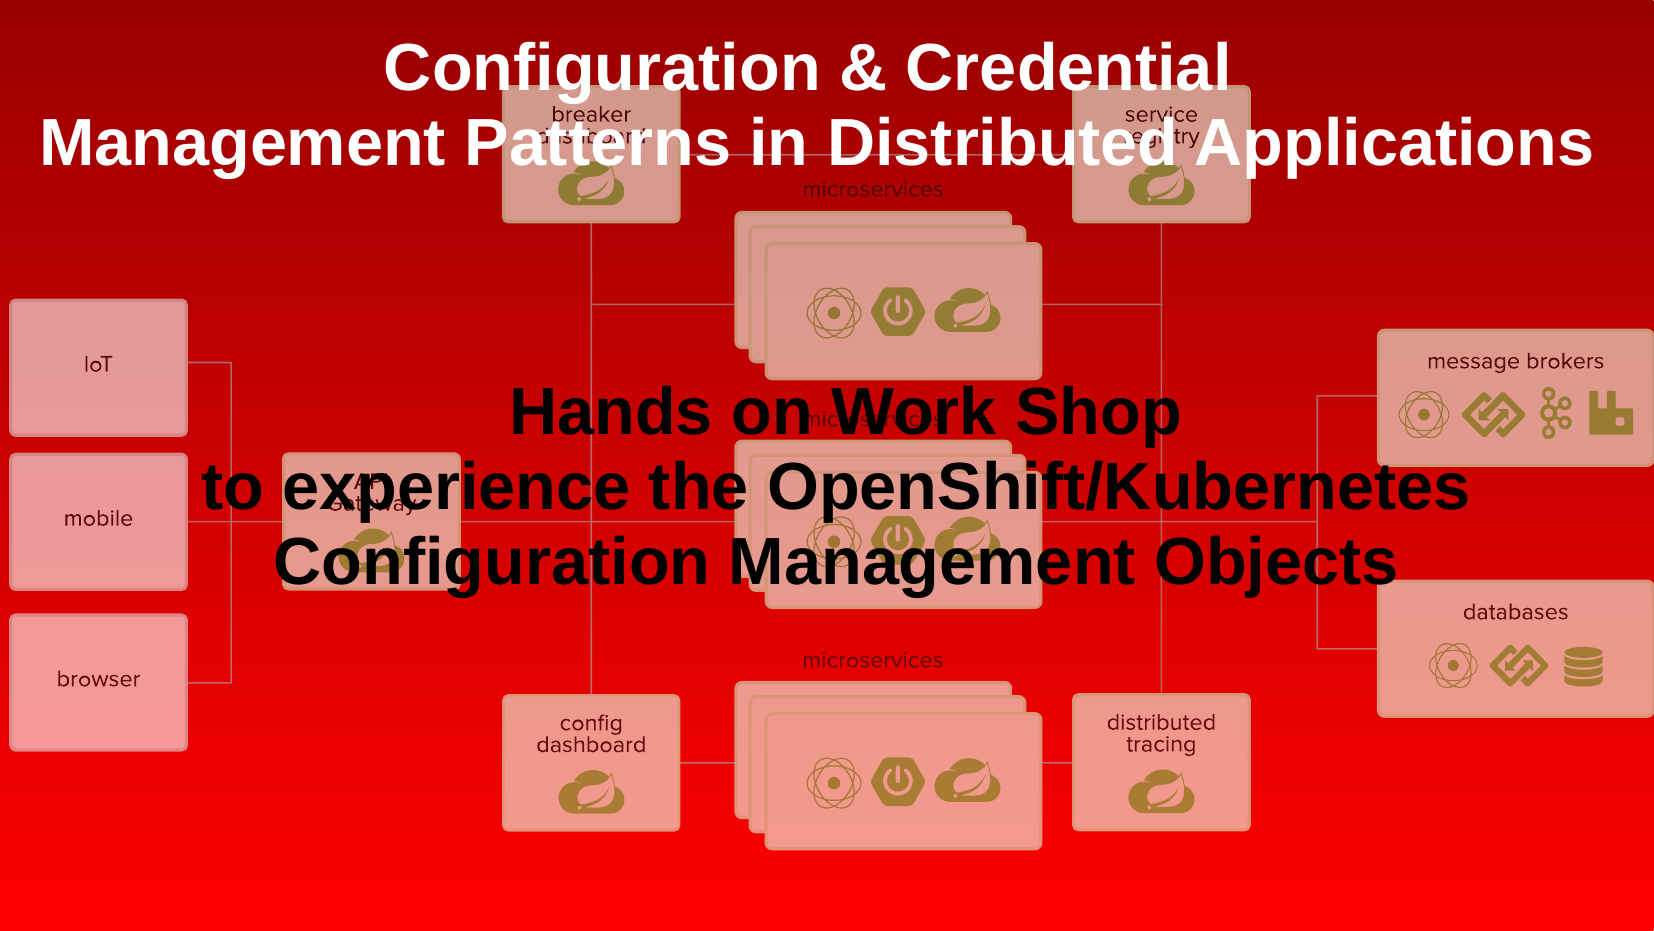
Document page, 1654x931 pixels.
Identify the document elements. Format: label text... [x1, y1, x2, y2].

picture [8, 84, 1654, 852]
subtitle Hands on Work Shop to experience the OpenShift/Kubernetes Configuration Management Objects [101, 225, 1591, 748]
title Configuration & Credential Management Patterns in Distributed Applications [15, 0, 1621, 180]
